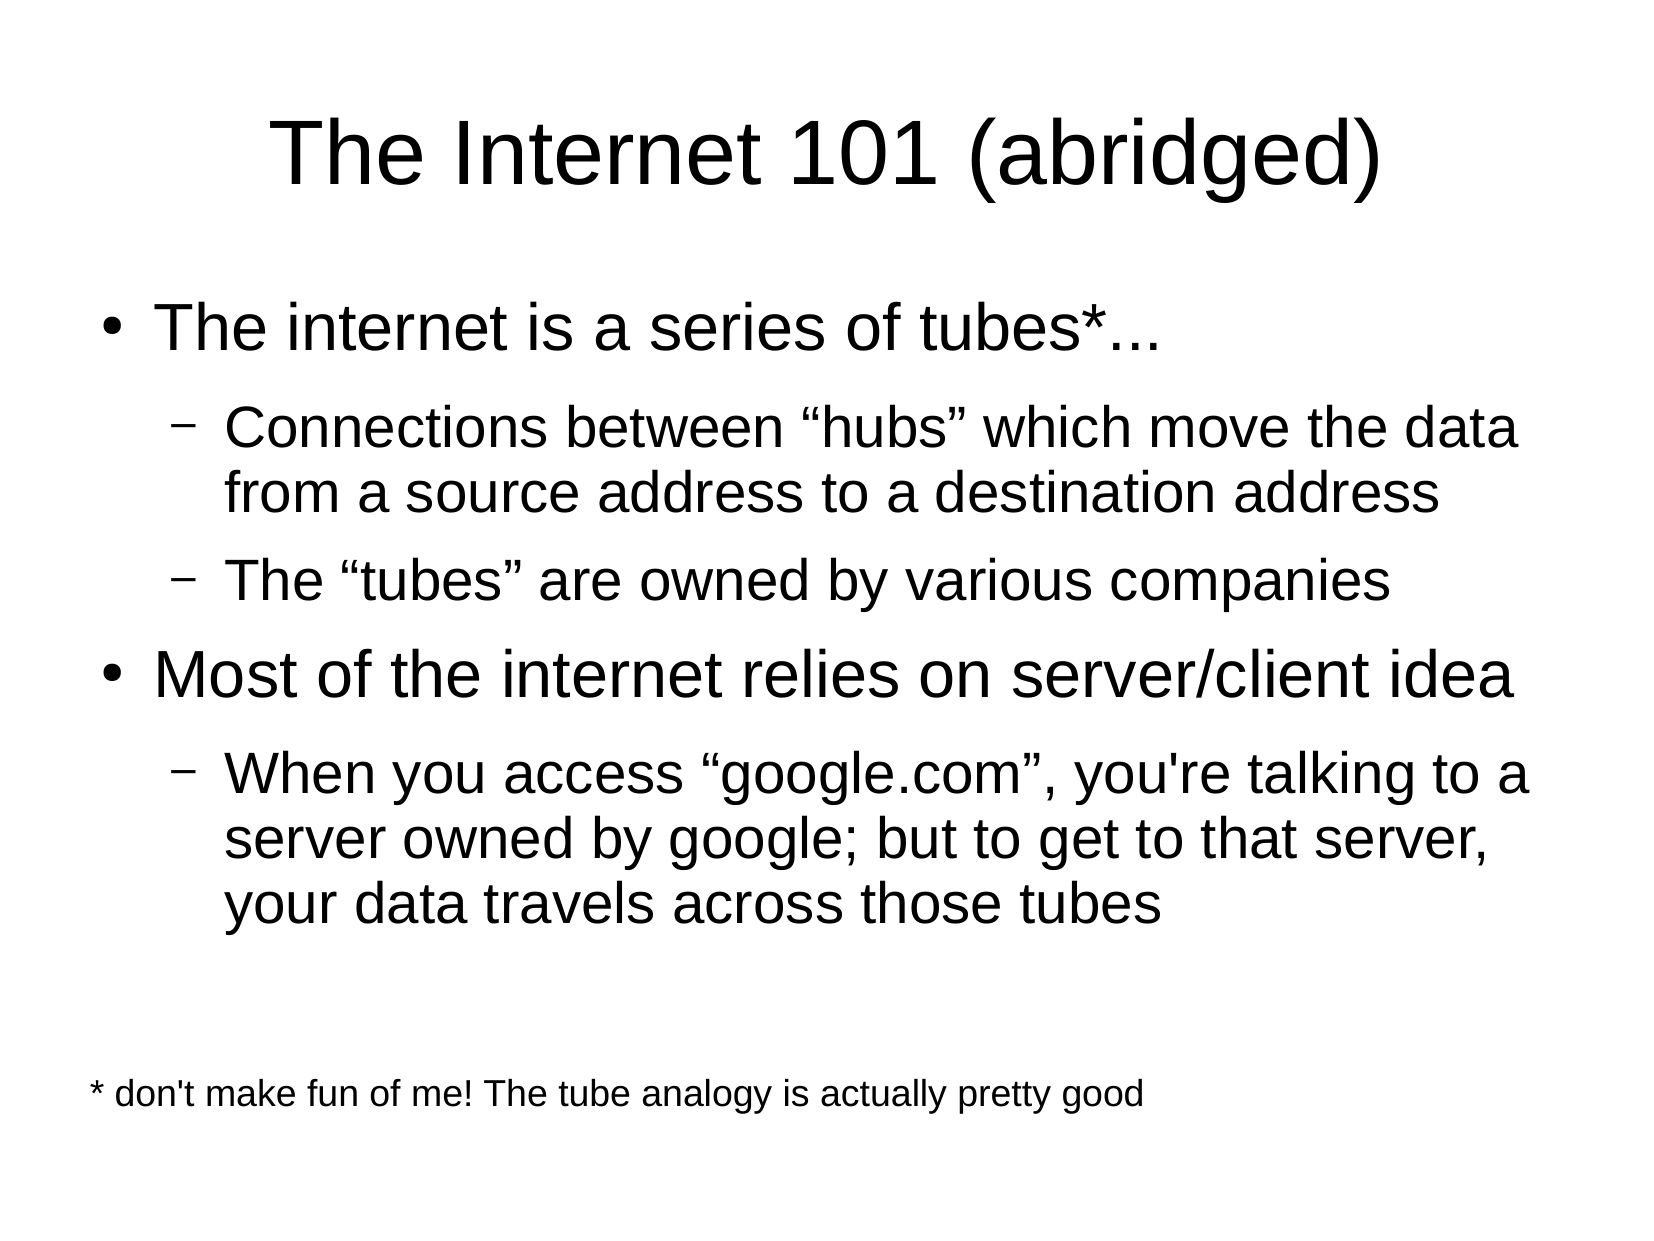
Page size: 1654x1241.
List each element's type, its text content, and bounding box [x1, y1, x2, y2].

list The internet is a series of tubes*... Connections between “hubs” which move the data from a source address to a destination address The “tubes” are owned by various companies Most of the internet relies on server/client idea When you access “google.com”, you're talking to a server owned by google; but to get to that server, your data travels across those tubes [82, 290, 1571, 1010]
title The Internet 101 (abridged) [82, 49, 1571, 257]
text_box * don't make fun of me! The tube analogy is actually pretty good [75, 1065, 1159, 1122]
